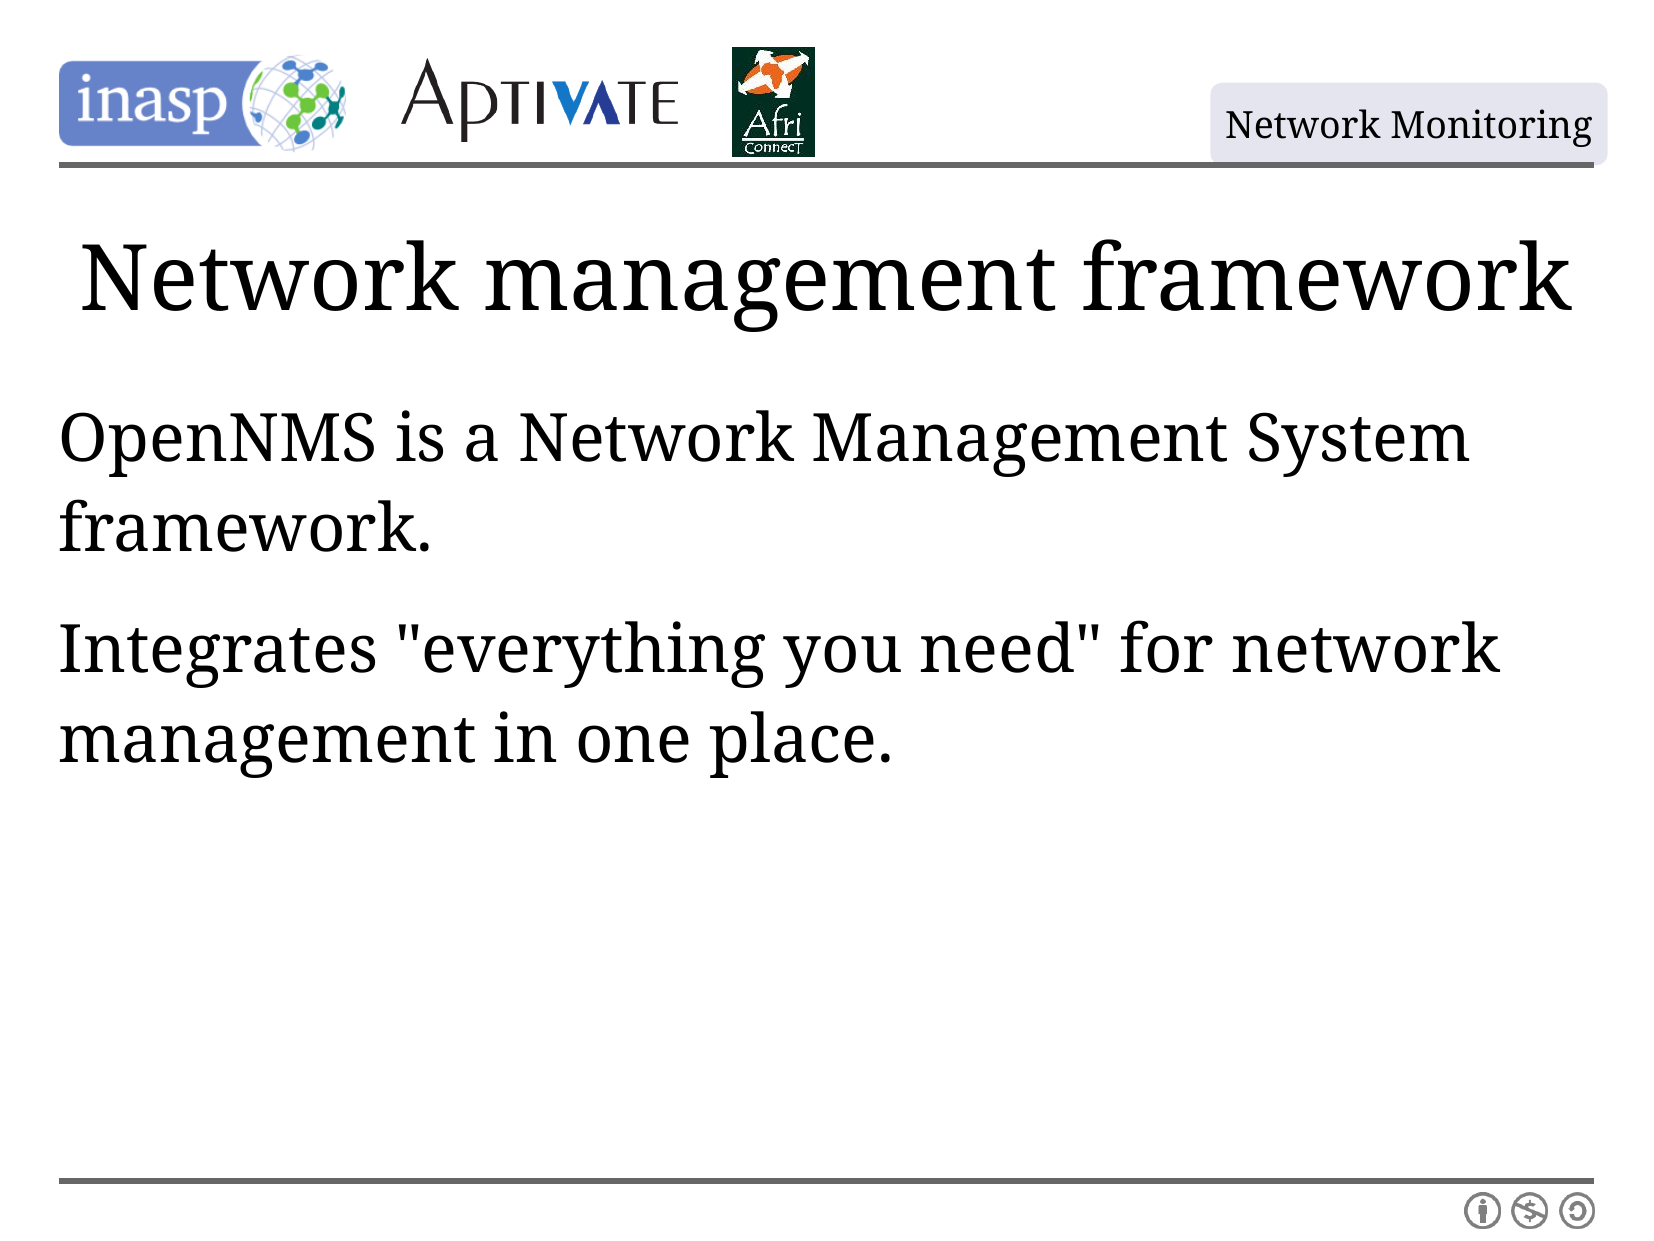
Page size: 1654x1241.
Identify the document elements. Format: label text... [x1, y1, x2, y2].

list OpenNMS is a Network Management System framework. Integrates "everything you need" for network management in one place. [59, 389, 1595, 1109]
picture [401, 58, 678, 142]
title Network management framework [59, 212, 1595, 343]
picture [1464, 1192, 1501, 1229]
picture [732, 47, 815, 157]
picture [1511, 1192, 1548, 1229]
picture [59, 47, 355, 160]
picture [1559, 1192, 1595, 1229]
